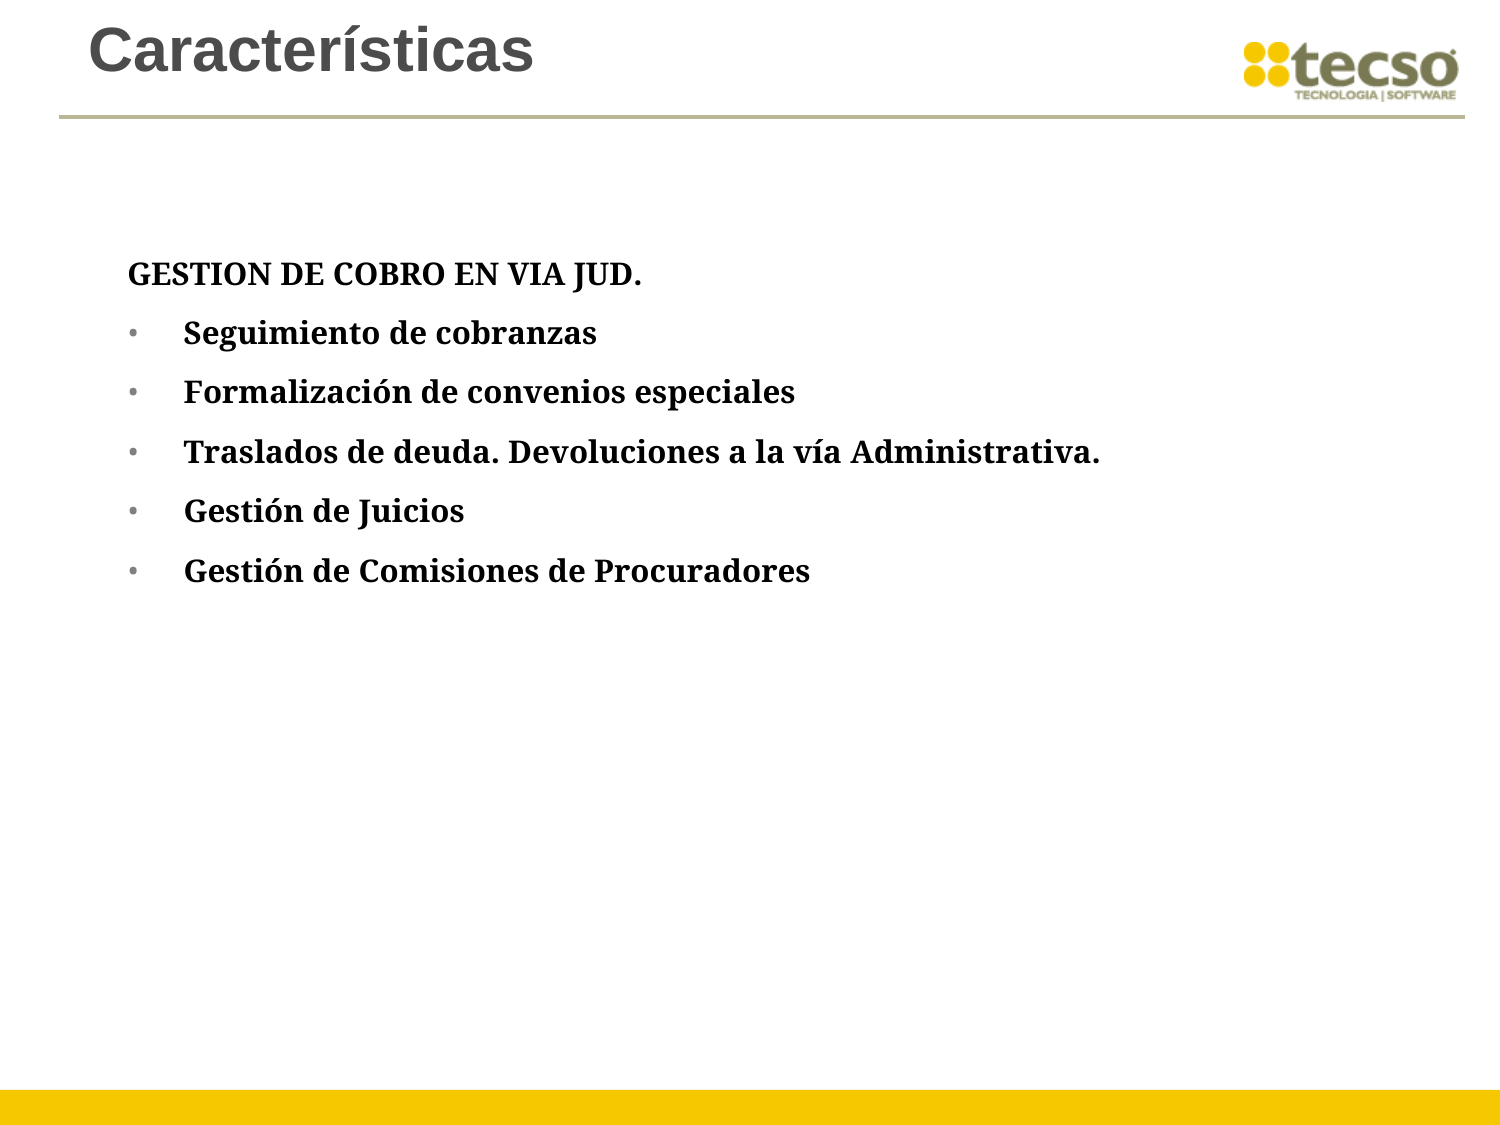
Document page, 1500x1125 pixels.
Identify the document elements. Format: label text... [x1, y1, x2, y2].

picture [1244, 42, 1459, 102]
list GESTION DE COBRO EN VIA JUD. Seguimiento de cobranzas Formalización de convenios especiales Traslados de deuda. Devoluciones a la vía Administrativa. Gestión de Juicios Gestión de Comisiones de Procuradores [112, 184, 1426, 1013]
title Características [73, 6, 1238, 211]
